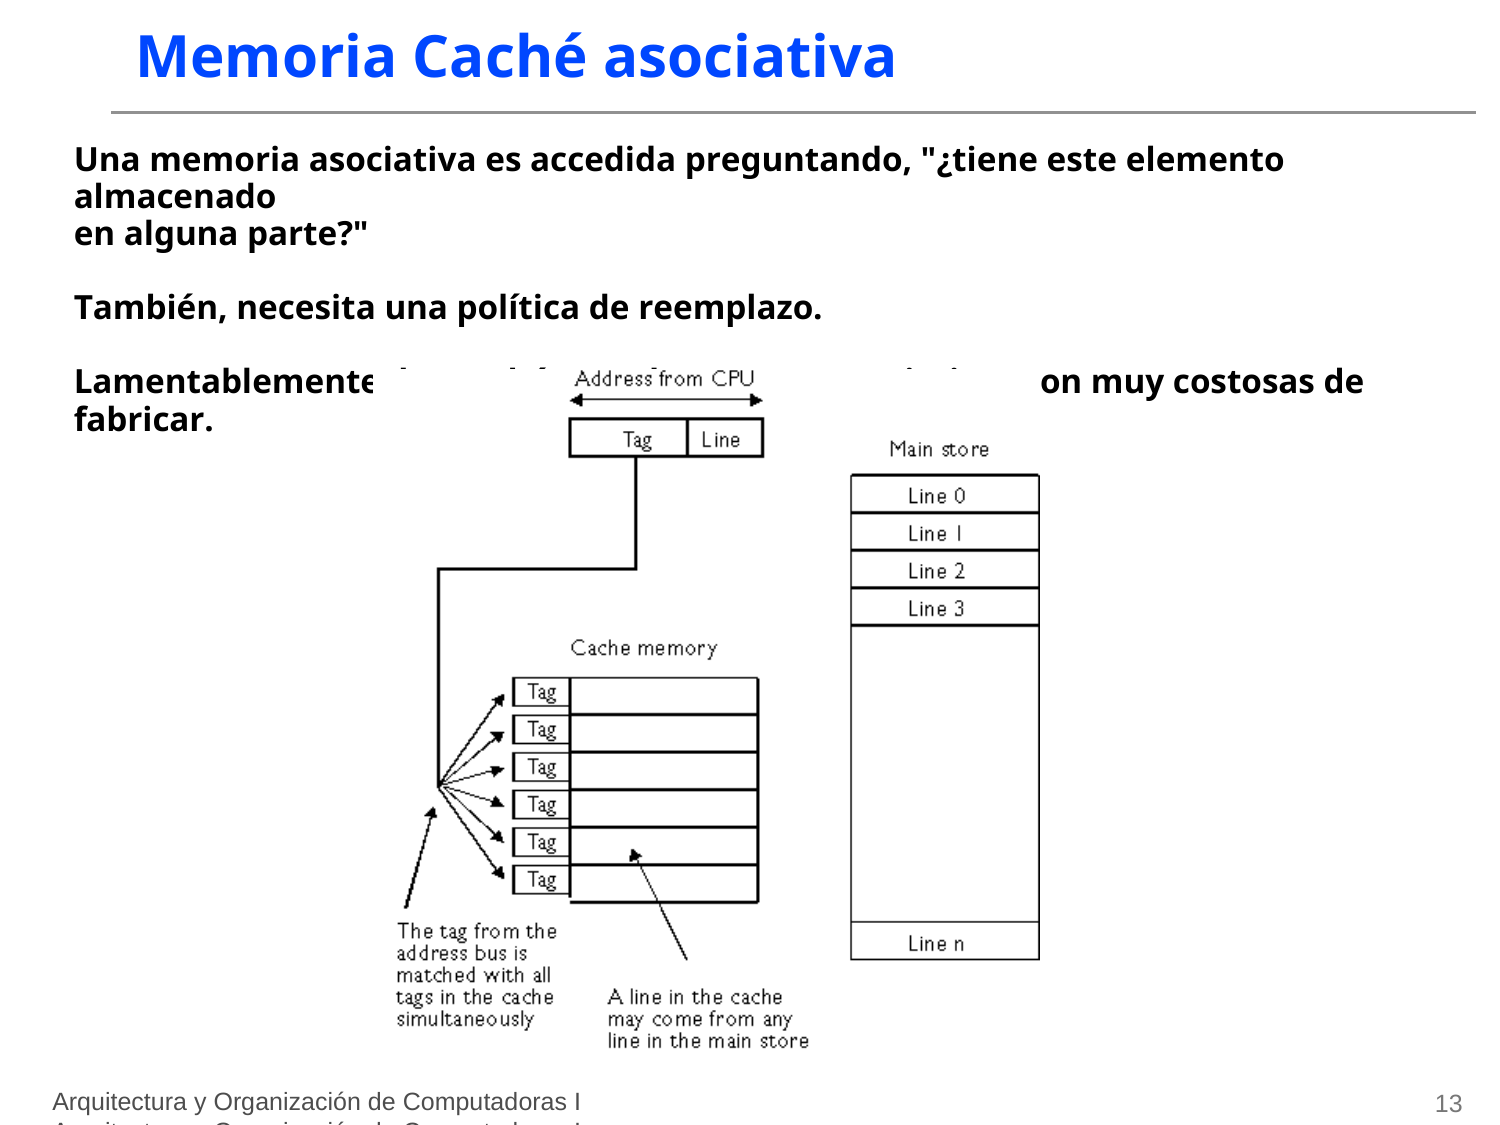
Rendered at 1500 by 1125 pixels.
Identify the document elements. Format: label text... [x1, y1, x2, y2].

title Memoria Caché asociativa [125, 24, 1271, 104]
picture [373, 369, 1040, 1056]
text_box Una memoria asociativa es accedida preguntando, "¿tiene este elemento almacenado en alguna parte?" También, necesita una política de reemplazo. Lamentablemente, las caché completamente asociativas son muy costosas de fabricar. [59, 134, 1477, 905]
